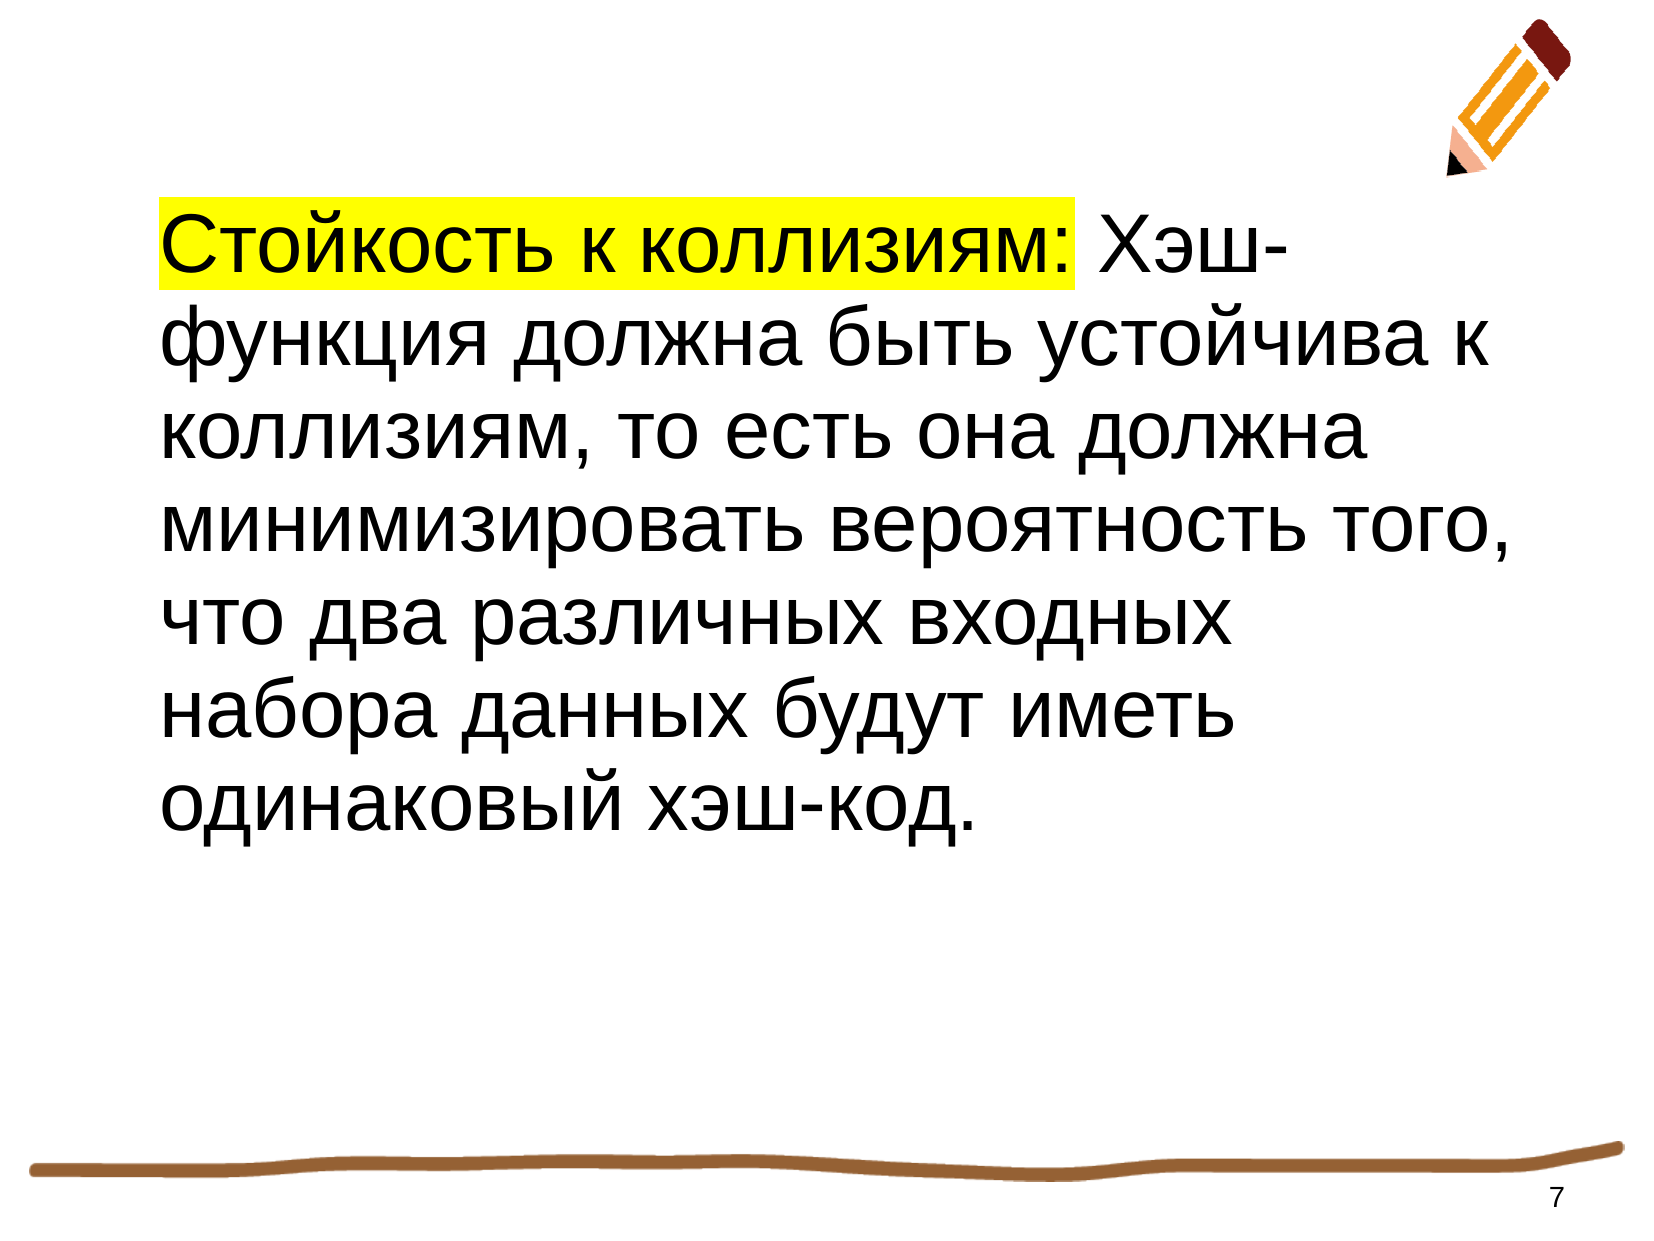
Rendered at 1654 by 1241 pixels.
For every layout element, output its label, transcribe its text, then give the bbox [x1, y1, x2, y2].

picture [29, 1141, 1625, 1182]
list Стойкость к коллизиям: Хэш-функция должна быть устойчива к коллизиям, то есть она должна минимизировать вероятность того, что два различных входных набора данных будут иметь одинаковый хэш-код. [88, 196, 1536, 1063]
picture [1446, 19, 1571, 178]
